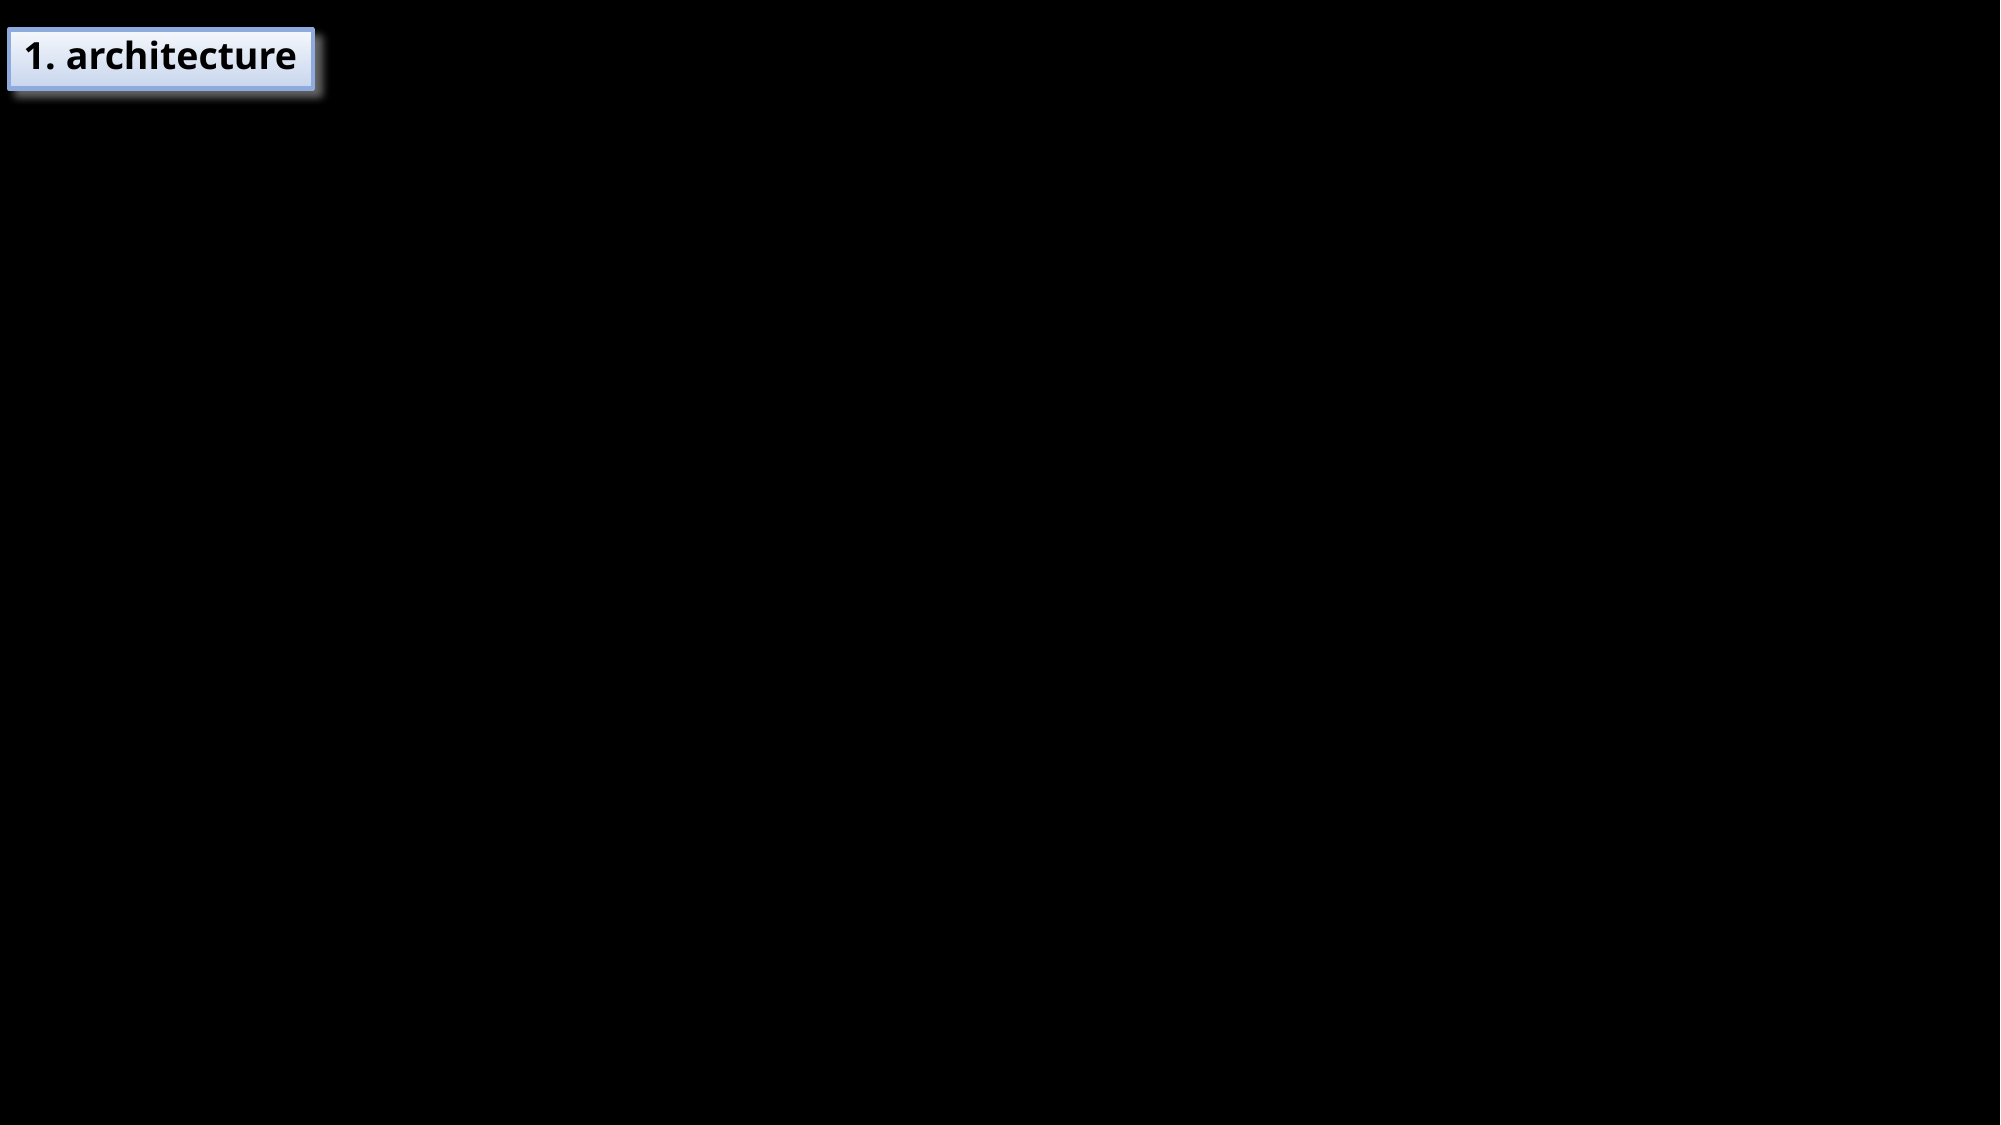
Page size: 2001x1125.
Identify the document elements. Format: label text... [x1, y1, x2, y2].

title 1. architecture [26, 29, 296, 89]
